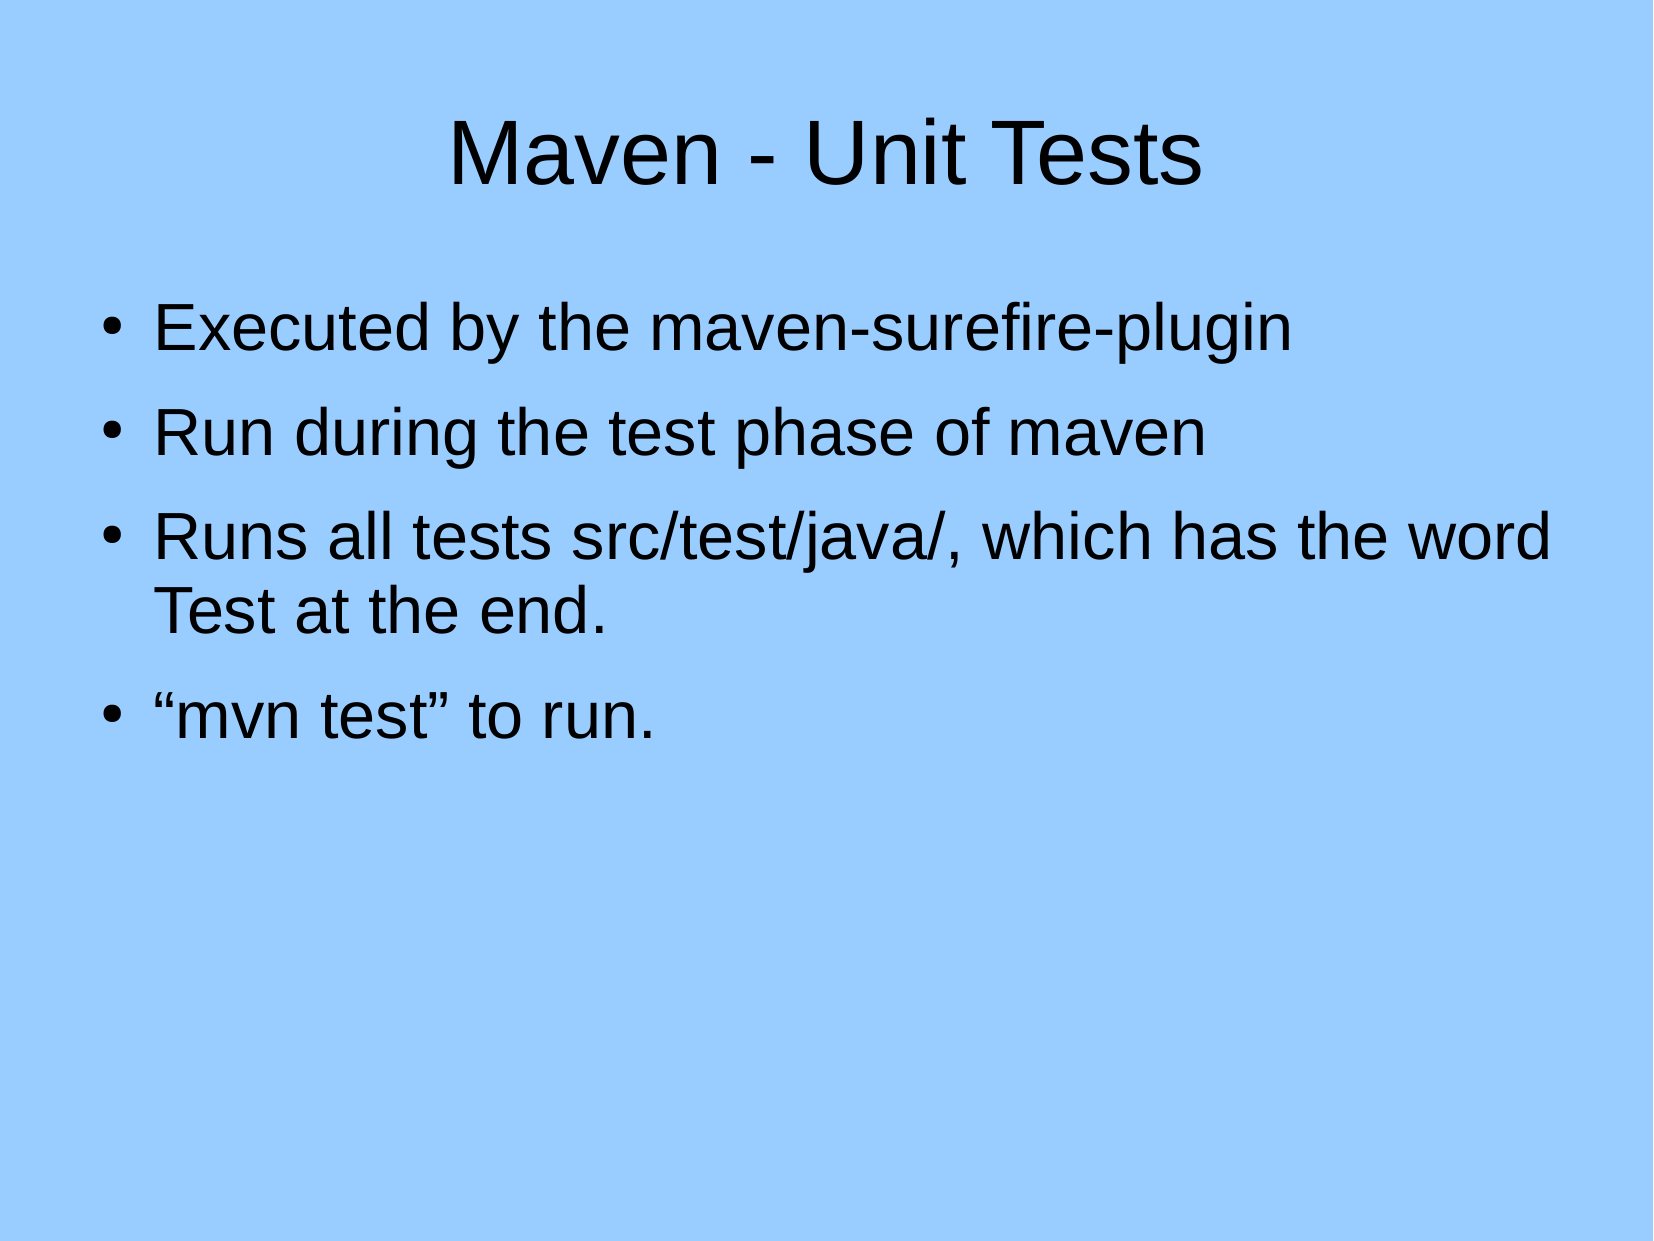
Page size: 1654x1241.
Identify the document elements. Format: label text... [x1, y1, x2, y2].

title Maven - Unit Tests [82, 49, 1571, 257]
list Executed by the maven-surefire-plugin Run during the test phase of maven Runs all tests src/test/java/, which has the word Test at the end. “mvn test” to run. [82, 290, 1571, 1010]
